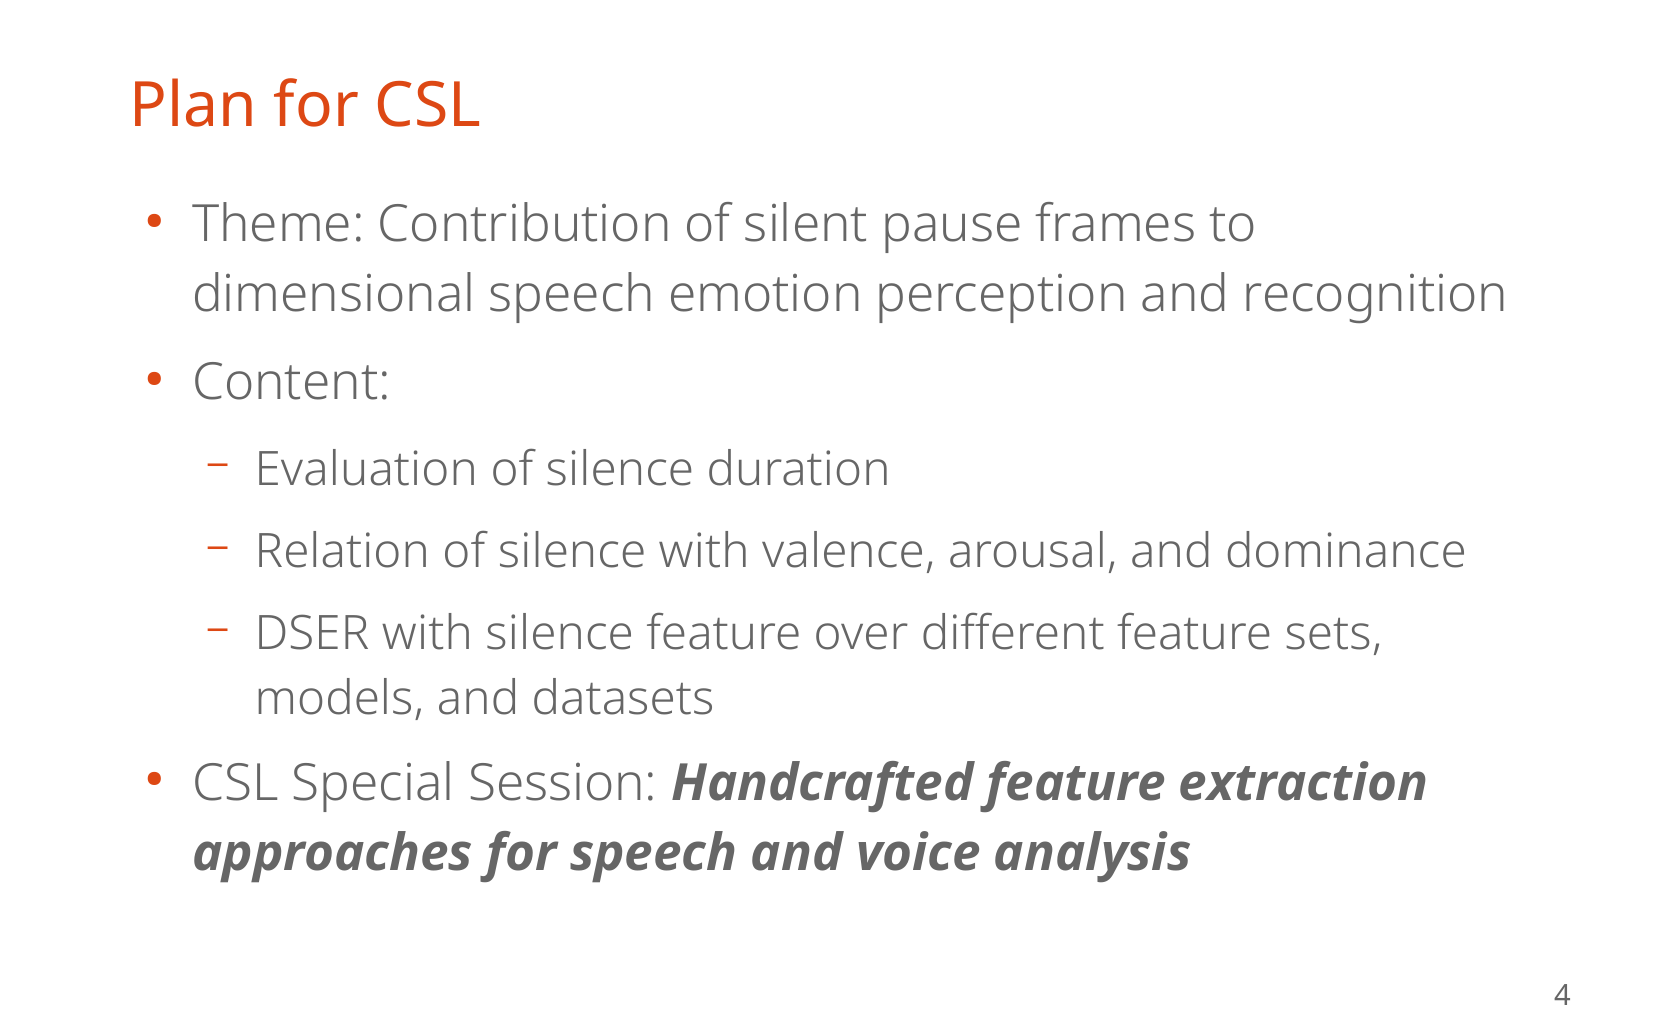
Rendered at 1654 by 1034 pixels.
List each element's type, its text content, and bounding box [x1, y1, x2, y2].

title Plan for CSL [129, 49, 1518, 155]
list Theme: Contribution of silent pause frames to dimensional speech emotion perception and recognition Content: Evaluation of silence duration Relation of silence with valence, arousal, and dominance DSER with silence feature over different feature sets, models, and datasets CSL Special Session: Handcrafted feature extraction approaches for speech and voice analysis [129, 186, 1518, 981]
